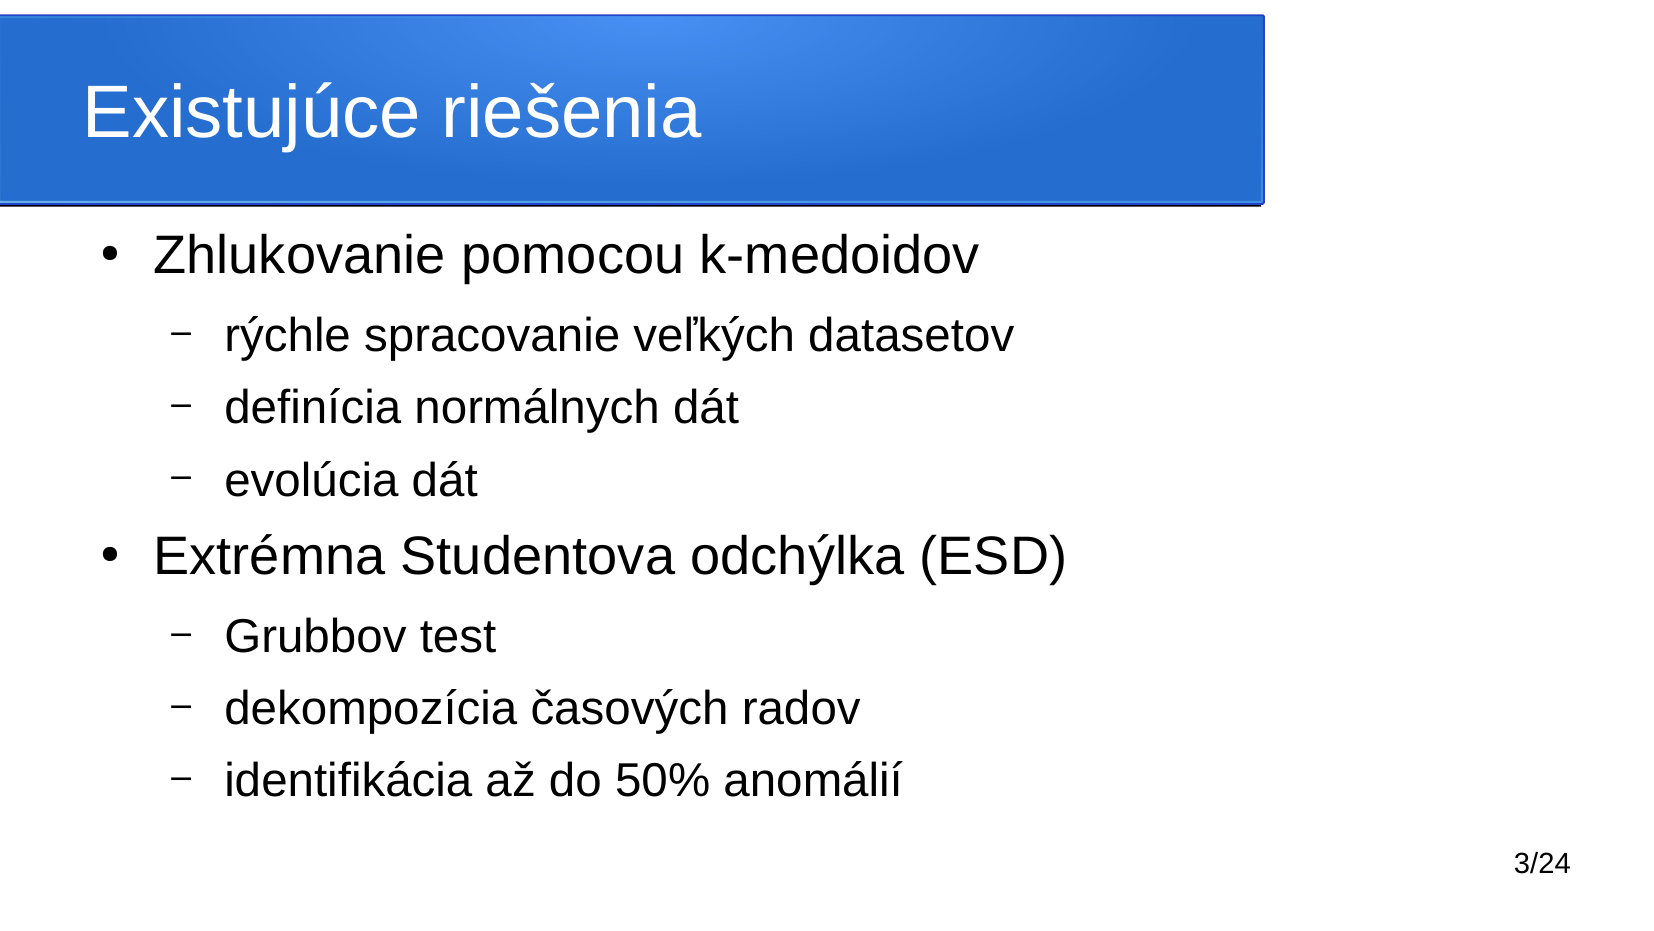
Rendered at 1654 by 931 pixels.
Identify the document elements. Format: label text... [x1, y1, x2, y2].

title Existujúce riešenia [82, 35, 1235, 189]
list Zhlukovanie pomocou k-medoidov rýchle spracovanie veľkých datasetov definícia normálnych dát evolúcia dát Extrémna Studentova odchýlka (ESD) Grubbov test dekompozícia časových radov identifikácia až do 50% anomálií [82, 224, 1571, 841]
